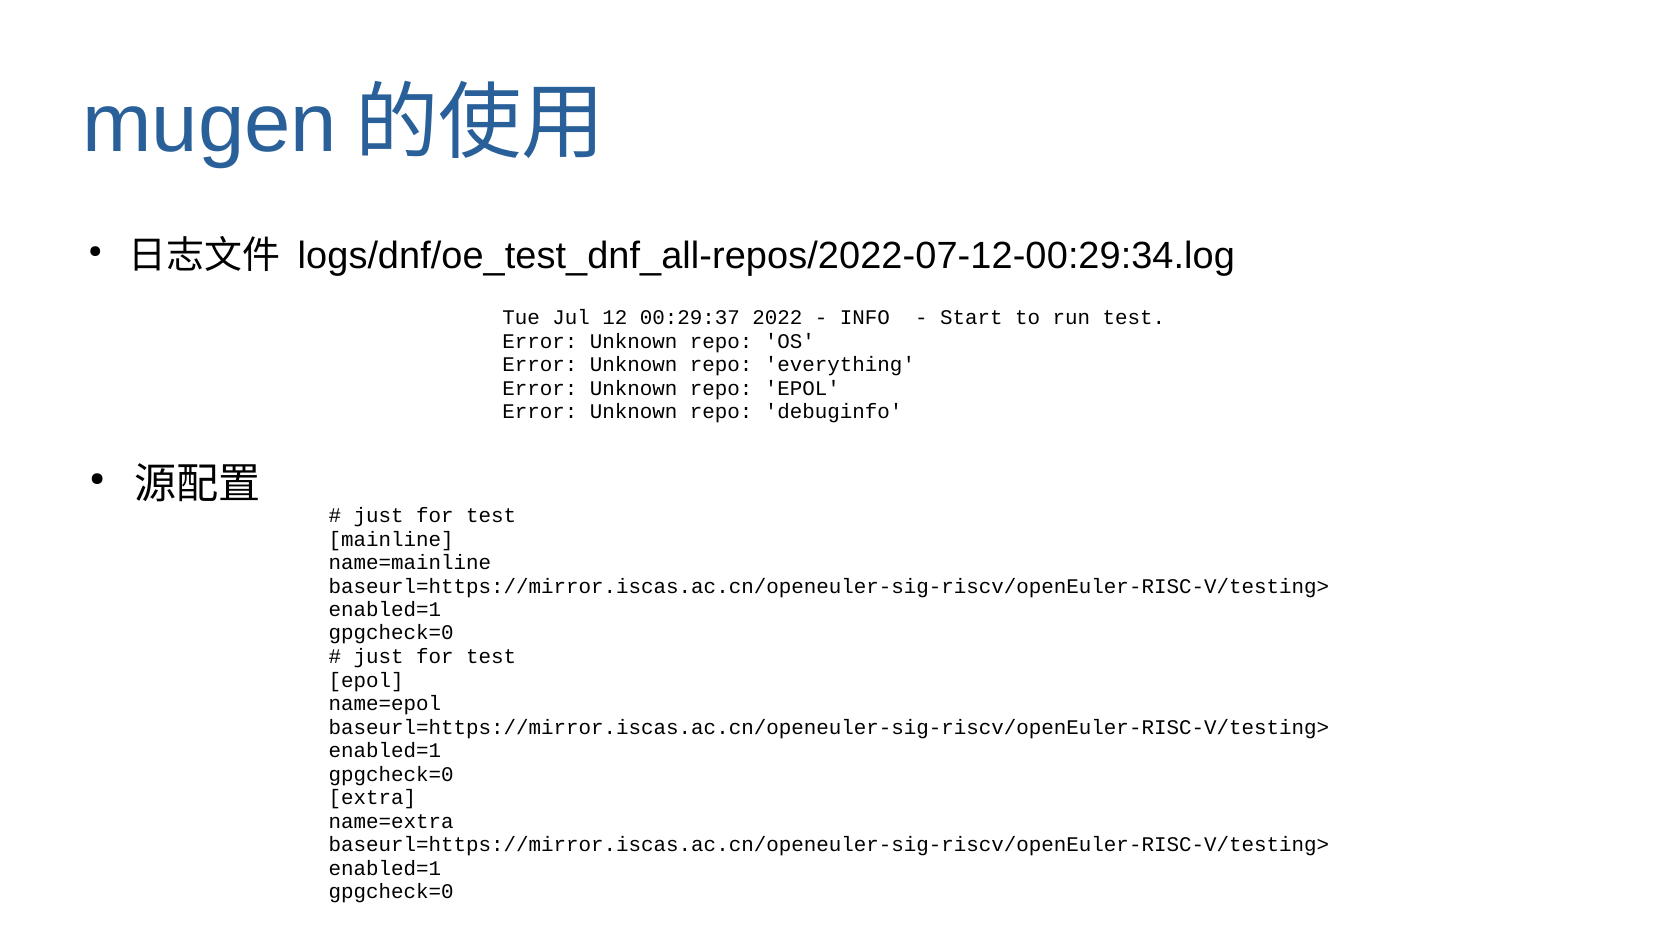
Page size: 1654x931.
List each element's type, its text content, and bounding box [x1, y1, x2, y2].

title mugen的使用 [82, 37, 1571, 193]
list 日志文件 logs/dnf/oe_test_dnf_all-repos/2022-07-12-00:29:34.log [75, 225, 1276, 301]
text_box # just for test [mainline] name=mainline baseurl=https://mirror.iscas.ac.cn/openeuler-sig-riscv/openEuler-RISC-V/testing> enabled=1 gpgcheck=0 # just for test [epol] name=epol baseurl=https://mirror.iscas.ac.cn/openeuler-sig-riscv/openEuler-RISC-V/testing> enabled=1 gpgcheck=0 [extra] name=extra baseurl=https://mirror.iscas.ac.cn/openeuler-sig-riscv/openEuler-RISC-V/testing> enabled=1 gpgcheck=0 [313, 497, 1344, 913]
list 源配置 [75, 450, 263, 526]
text_box Tue Jul 12 00:29:37 2022 - INFO - Start to run test. Error: Unknown repo: 'OS' Error: Unknown repo: 'everything' Error: Unknown repo: 'EPOL' Error: Unknown repo: 'debuginfo' [487, 300, 1180, 433]
